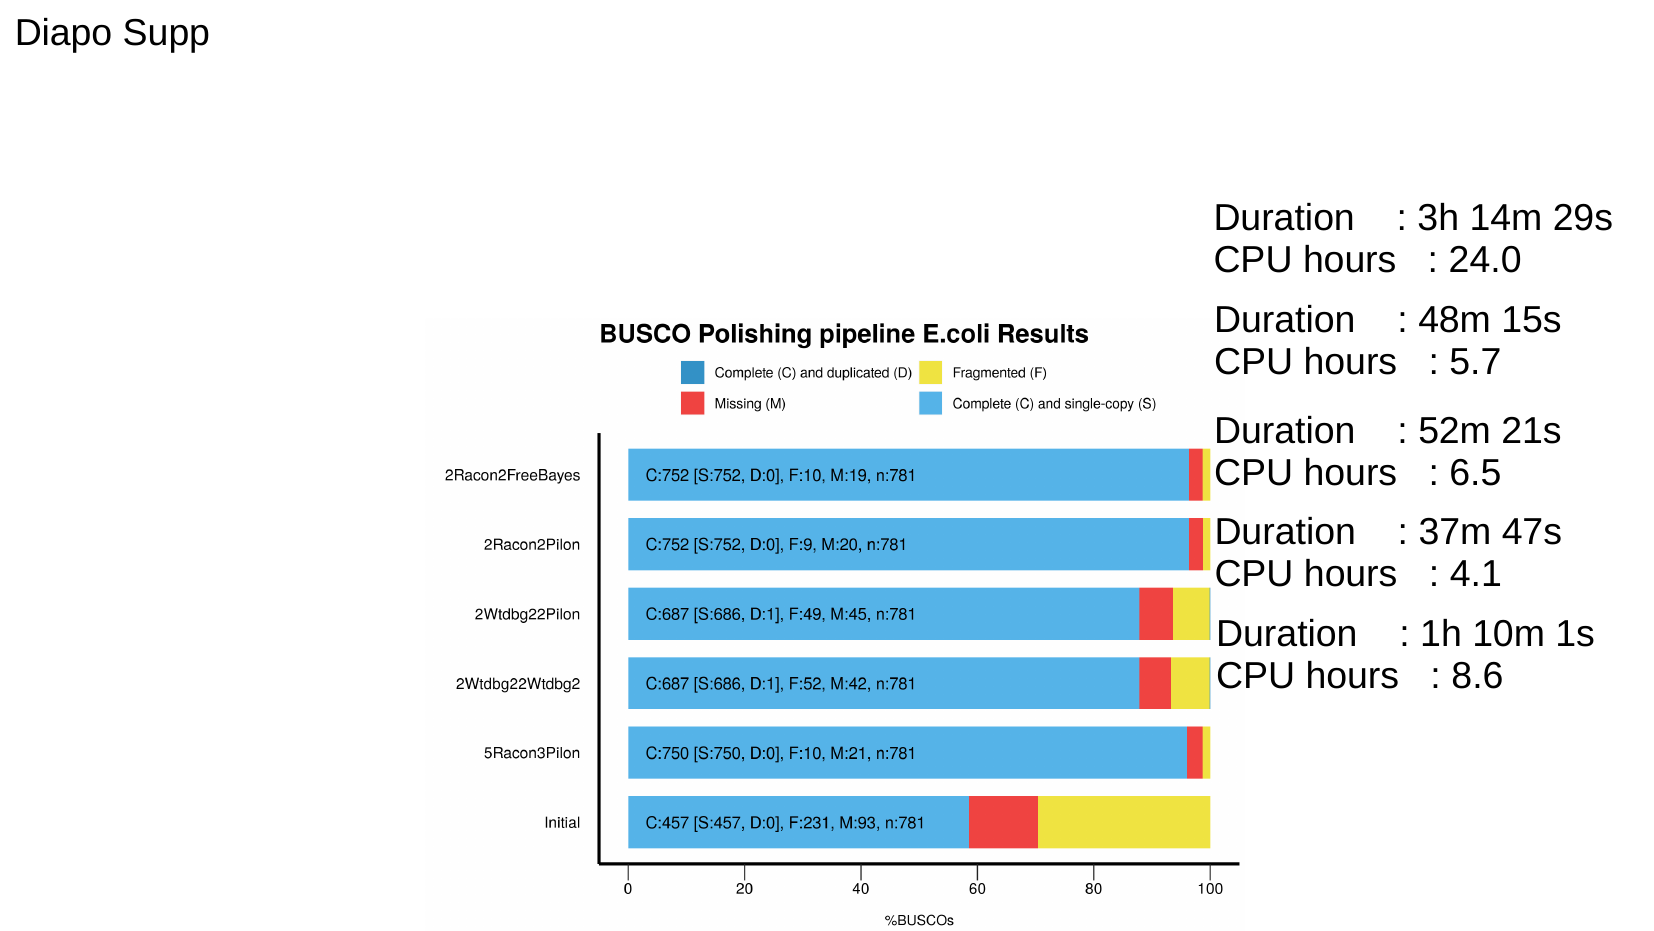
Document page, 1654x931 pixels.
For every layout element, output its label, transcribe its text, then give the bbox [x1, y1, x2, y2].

text_box Duration : 3h 14m 29s CPU hours : 24.0 [1198, 188, 1636, 288]
text_box Duration : 1h 10m 1s CPU hours : 8.6 [1201, 605, 1611, 705]
text_box Diapo Supp [0, 3, 508, 355]
text_box Duration : 52m 21s CPU hours : 6.5 [1199, 401, 1577, 501]
text_box Duration : 48m 15s CPU hours : 5.7 [1199, 290, 1577, 390]
picture [425, 318, 1245, 931]
text_box Duration : 37m 47s CPU hours : 4.1 [1199, 502, 1578, 602]
